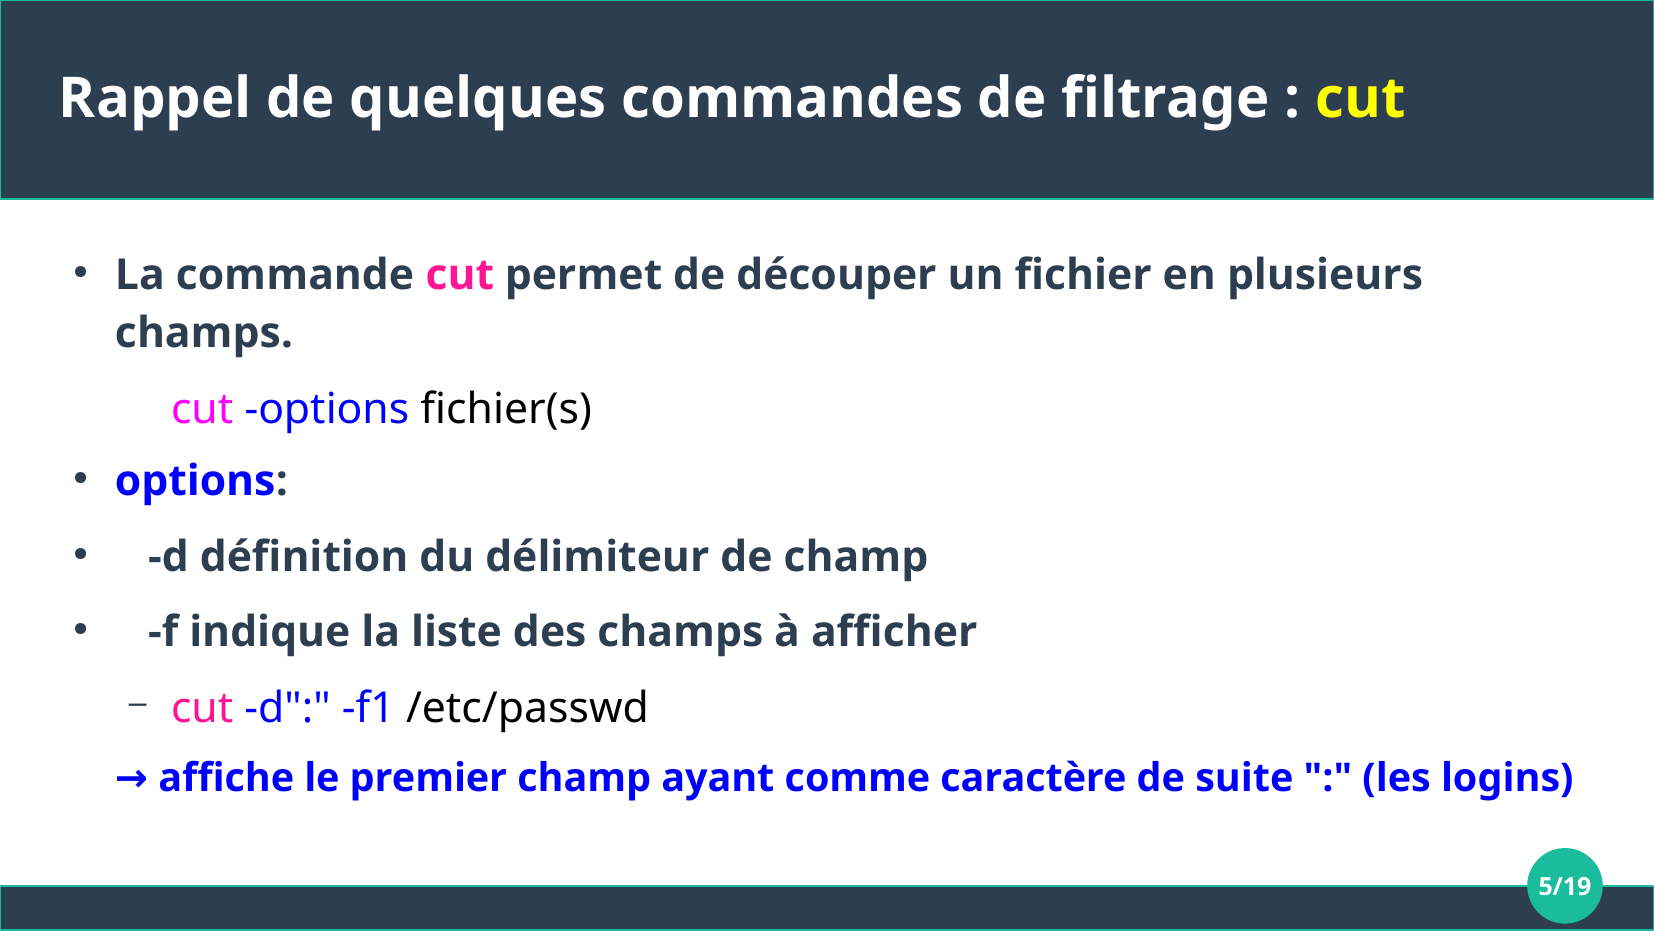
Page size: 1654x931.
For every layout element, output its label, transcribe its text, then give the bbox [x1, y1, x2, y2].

list La commande cut permet de découper un fichier en plusieurs champs. cut -options fichier(s) options: -d définition du délimiteur de champ -f indique la liste des champs à afficher cut -d":" -f1 /etc/passwd → affiche le premier champ ayant comme caractère de suite ":" (les logins) [59, 243, 1595, 864]
title Rappel de quelques commandes de filtrage : cut [59, 37, 1595, 155]
